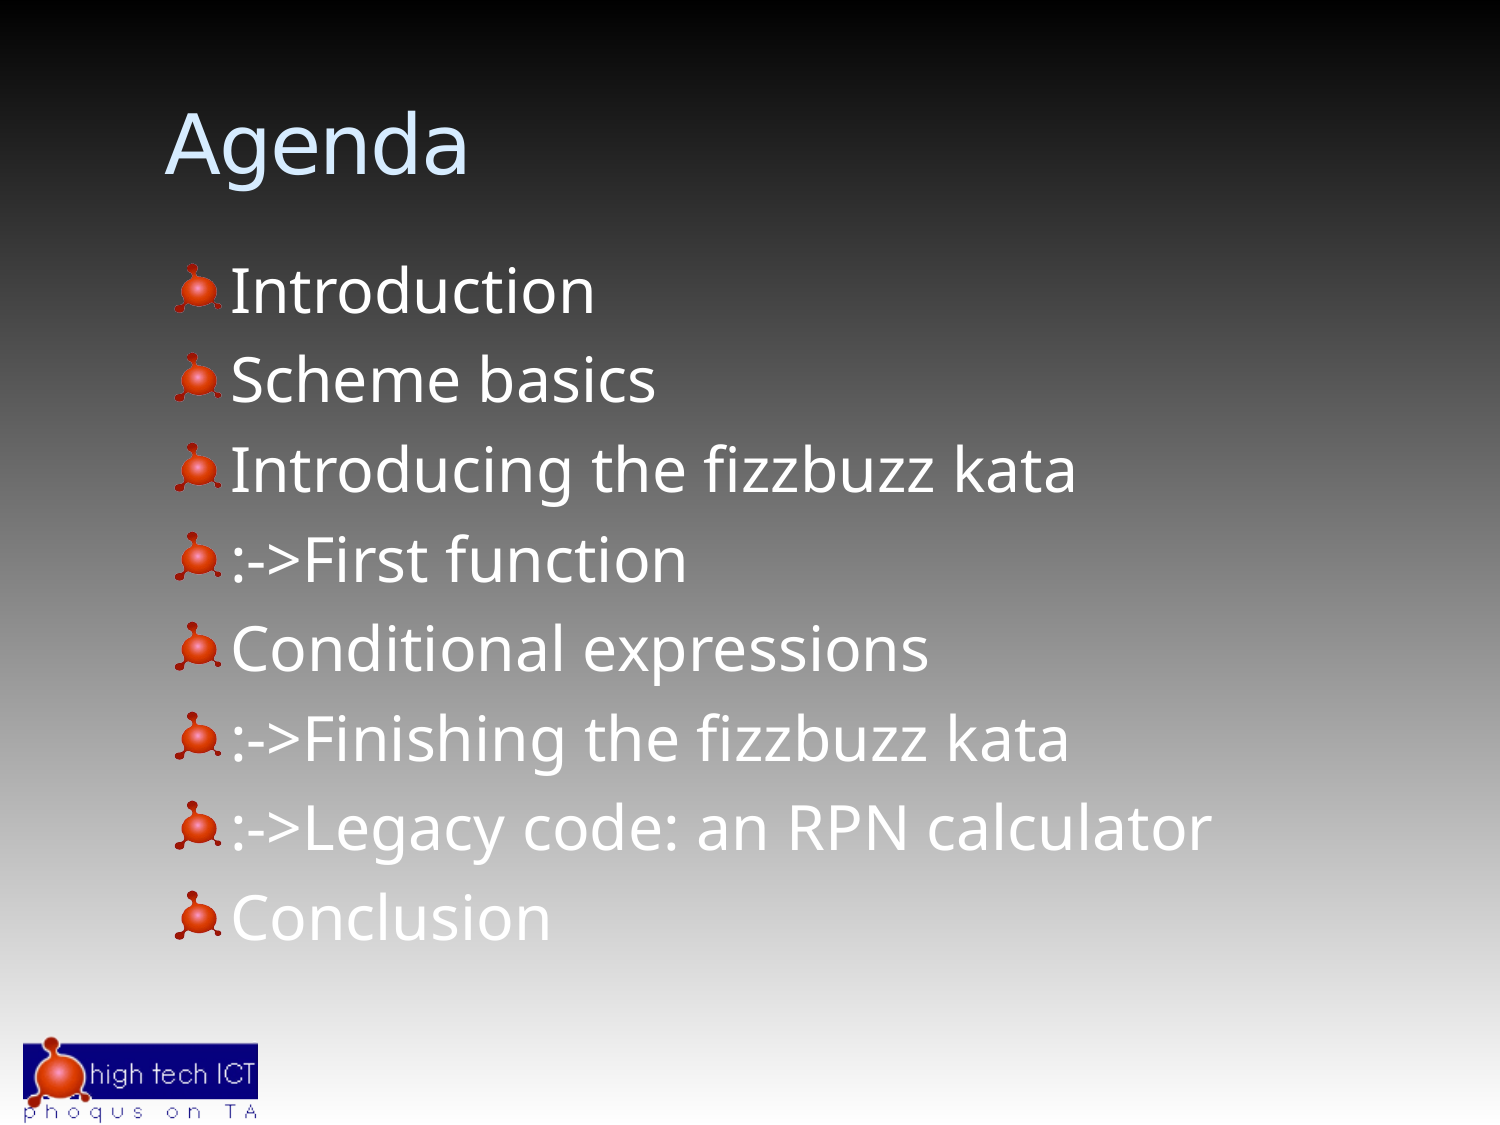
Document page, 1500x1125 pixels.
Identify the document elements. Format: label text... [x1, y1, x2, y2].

title Agenda [150, 84, 1425, 235]
picture [23, 1035, 258, 1125]
list Introduction Scheme basics Introducing the fizzbuzz kata :->First function Conditional expressions :->Finishing the fizzbuzz kata :->Legacy code: an RPN calculator Conclusion [147, 243, 1423, 994]
